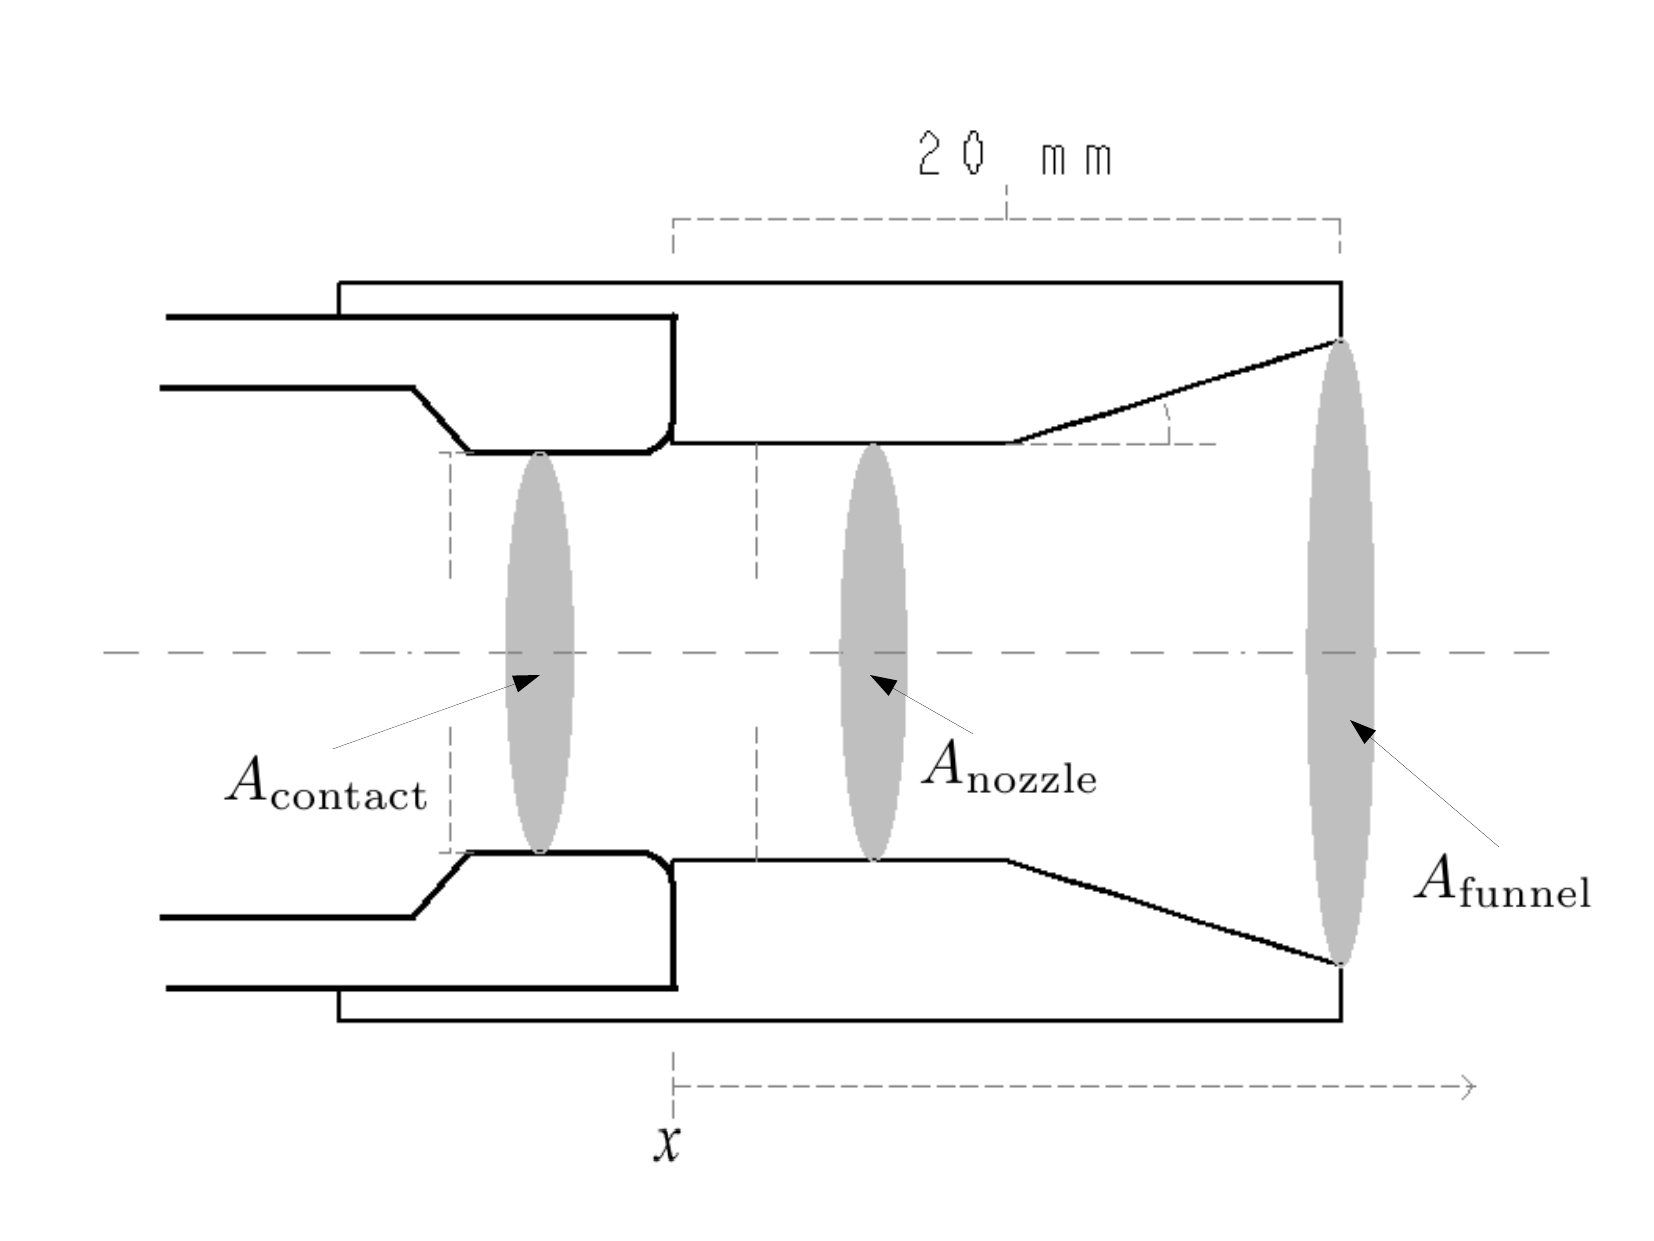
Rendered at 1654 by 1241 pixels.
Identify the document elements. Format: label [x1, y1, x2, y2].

picture [79, 79, 1601, 1167]
